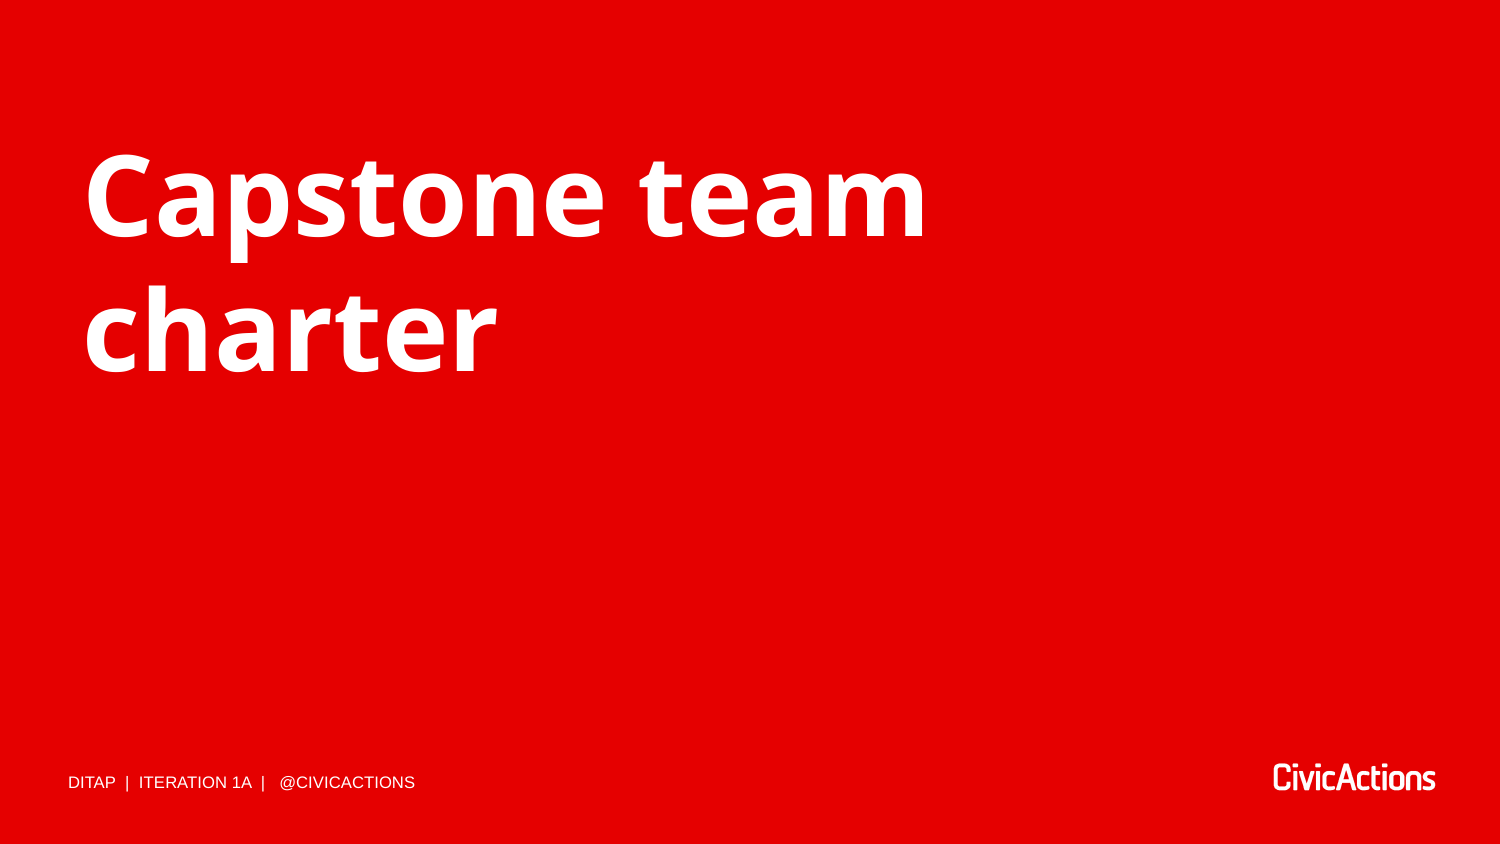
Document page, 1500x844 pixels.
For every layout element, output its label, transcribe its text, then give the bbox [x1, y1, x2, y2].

title Capstone team charter [73, 114, 1354, 470]
picture [1271, 758, 1438, 795]
